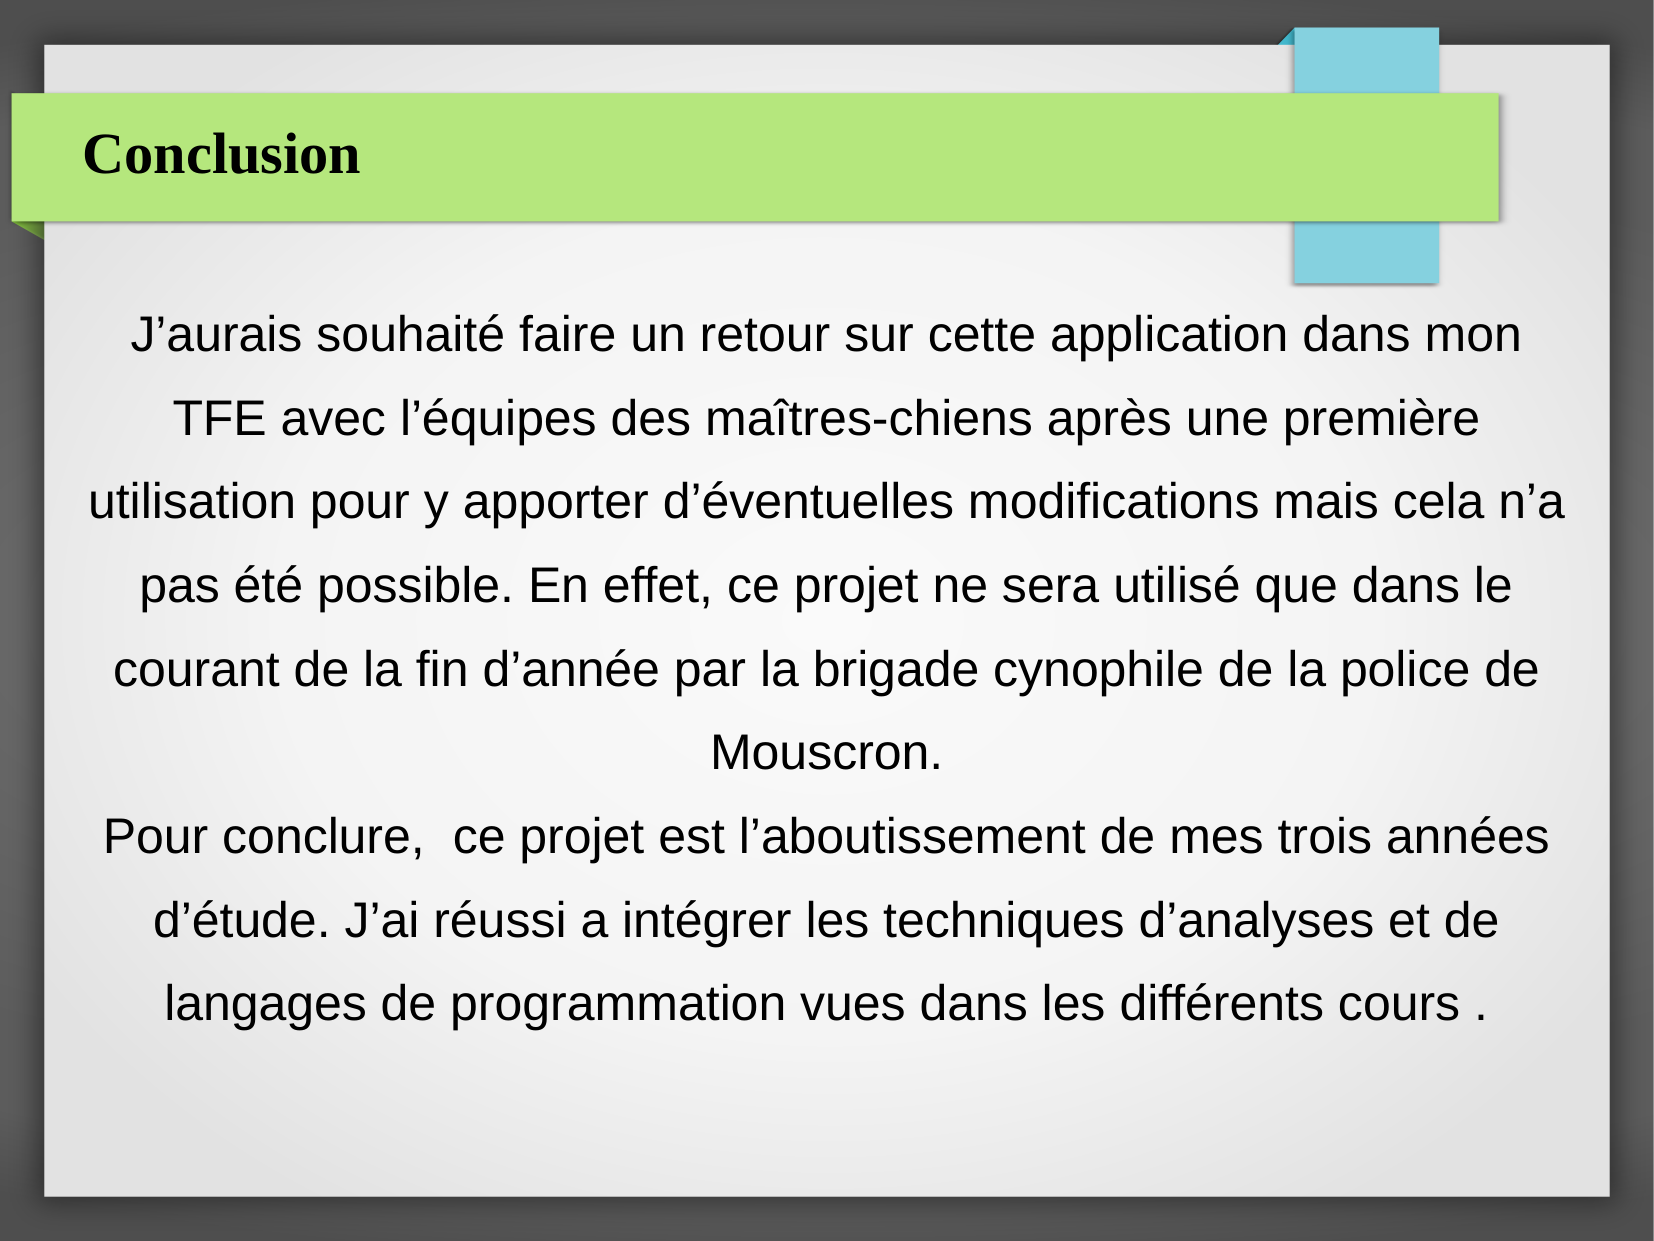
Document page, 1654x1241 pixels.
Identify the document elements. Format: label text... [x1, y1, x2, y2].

picture [0, 0, 1654, 1241]
title Conclusion [82, 94, 1264, 213]
text_box J’aurais souhaité faire un retour sur cette application dans mon TFE avec l’équipes des maîtres-chiens après une première utilisation pour y apporter d’éventuelles modifications mais cela n’a pas été possible. En effet, ce projet ne sera utilisé que dans le courant de la fin d’année par la brigade cynophile de la police de Mouscron. Pour conclure, ce projet est l’aboutissement de mes trois années d’étude. J’ai réussi a intégrer les techniques d’analyses et de langages de programmation vues dans les différents cours . [82, 292, 1571, 1018]
